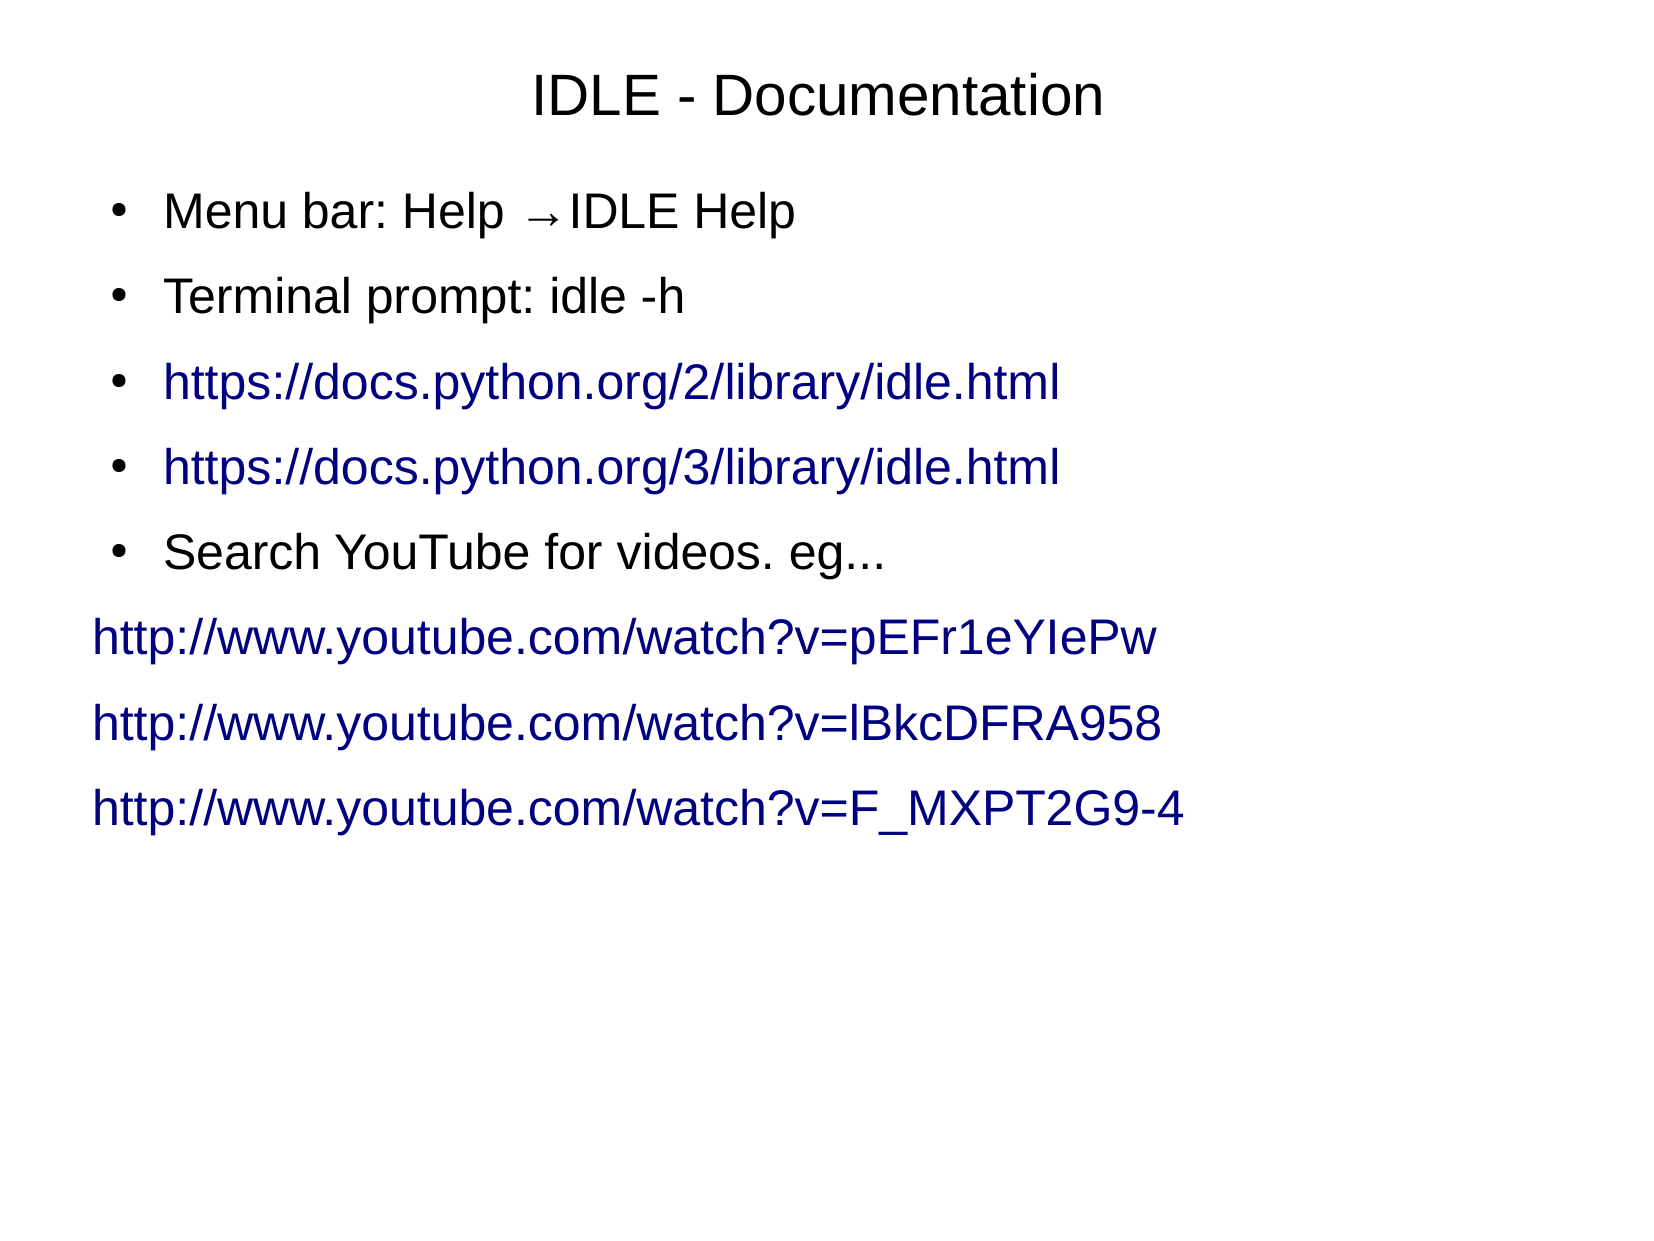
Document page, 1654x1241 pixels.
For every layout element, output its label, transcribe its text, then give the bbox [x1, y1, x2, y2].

list Menu bar: Help →IDLE Help Terminal prompt: idle -h https://docs.python.org/2/library/idle.html https://docs.python.org/3/library/idle.html Search YouTube for videos. eg... http://www.youtube.com/watch?v=pEFr1eYIePw http://www.youtube.com/watch?v=lBkcDFRA958 http://www.youtube.com/watch?v=F_MXPT2G9-4 [92, 183, 1548, 1146]
title IDLE - Documentation [82, 49, 1571, 142]
